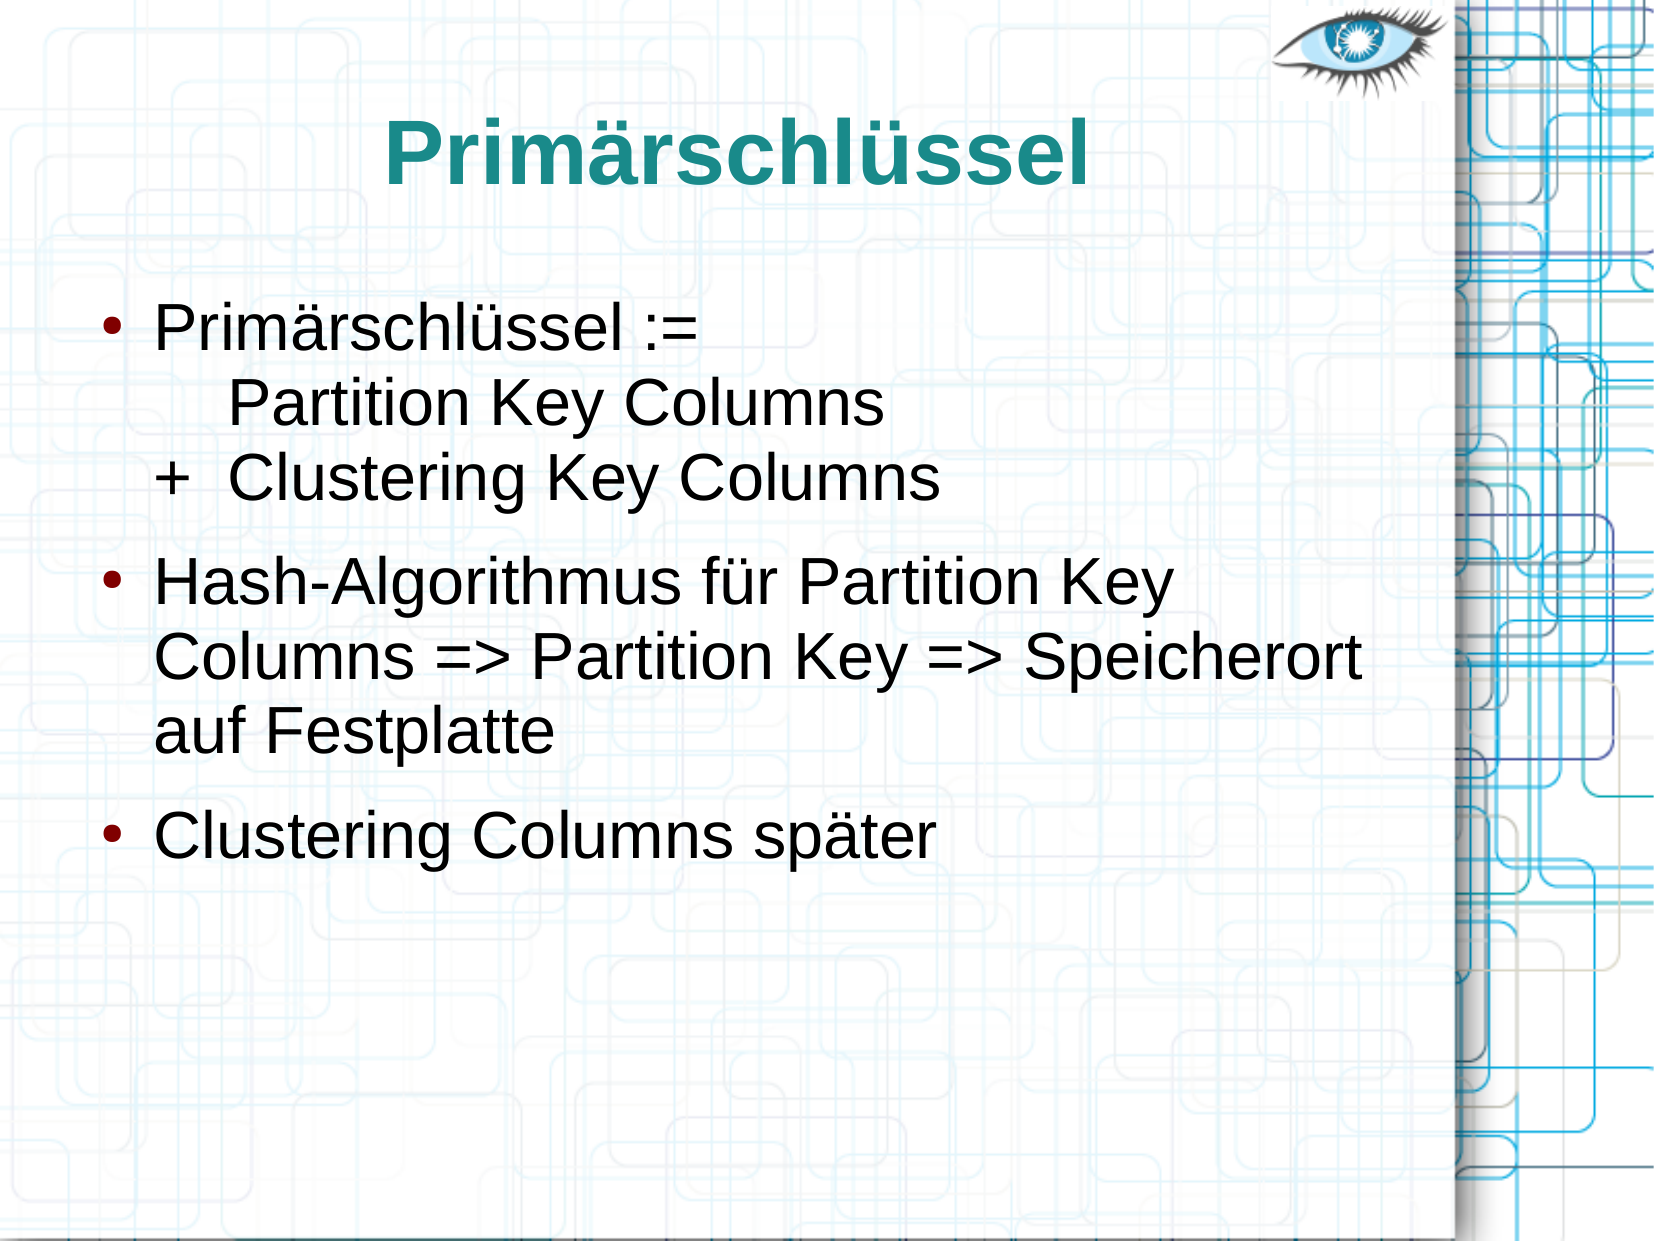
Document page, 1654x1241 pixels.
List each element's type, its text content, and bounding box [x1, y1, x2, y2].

title Primärschlüssel [59, 49, 1418, 257]
list Primärschlüssel := Partition Key Columns + Clustering Key Columns Hash-Algorithmus für Partition Key Columns => Partition Key => Speicherort auf Festplatte Clustering Columns später [82, 290, 1418, 1109]
picture [0, 0, 1654, 1241]
